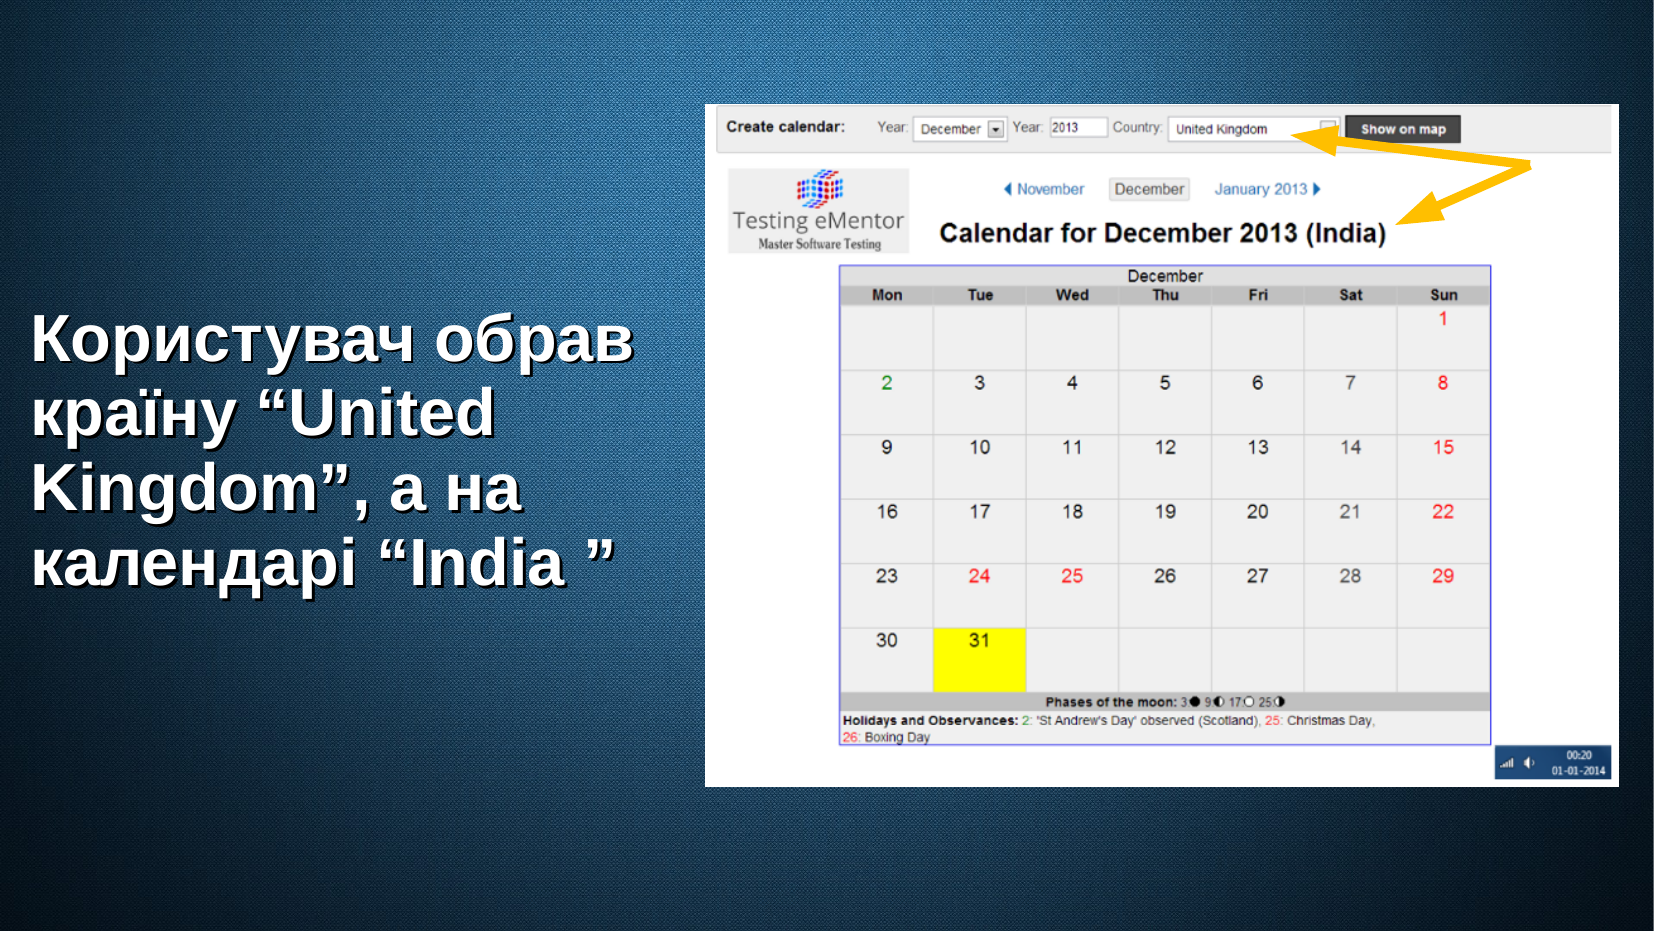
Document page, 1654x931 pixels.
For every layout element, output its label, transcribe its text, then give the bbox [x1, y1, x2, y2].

picture [0, 0, 1654, 931]
subtitle Користувач обрав країну “United Kingdom”, а на календарі “India ” [30, 270, 691, 631]
